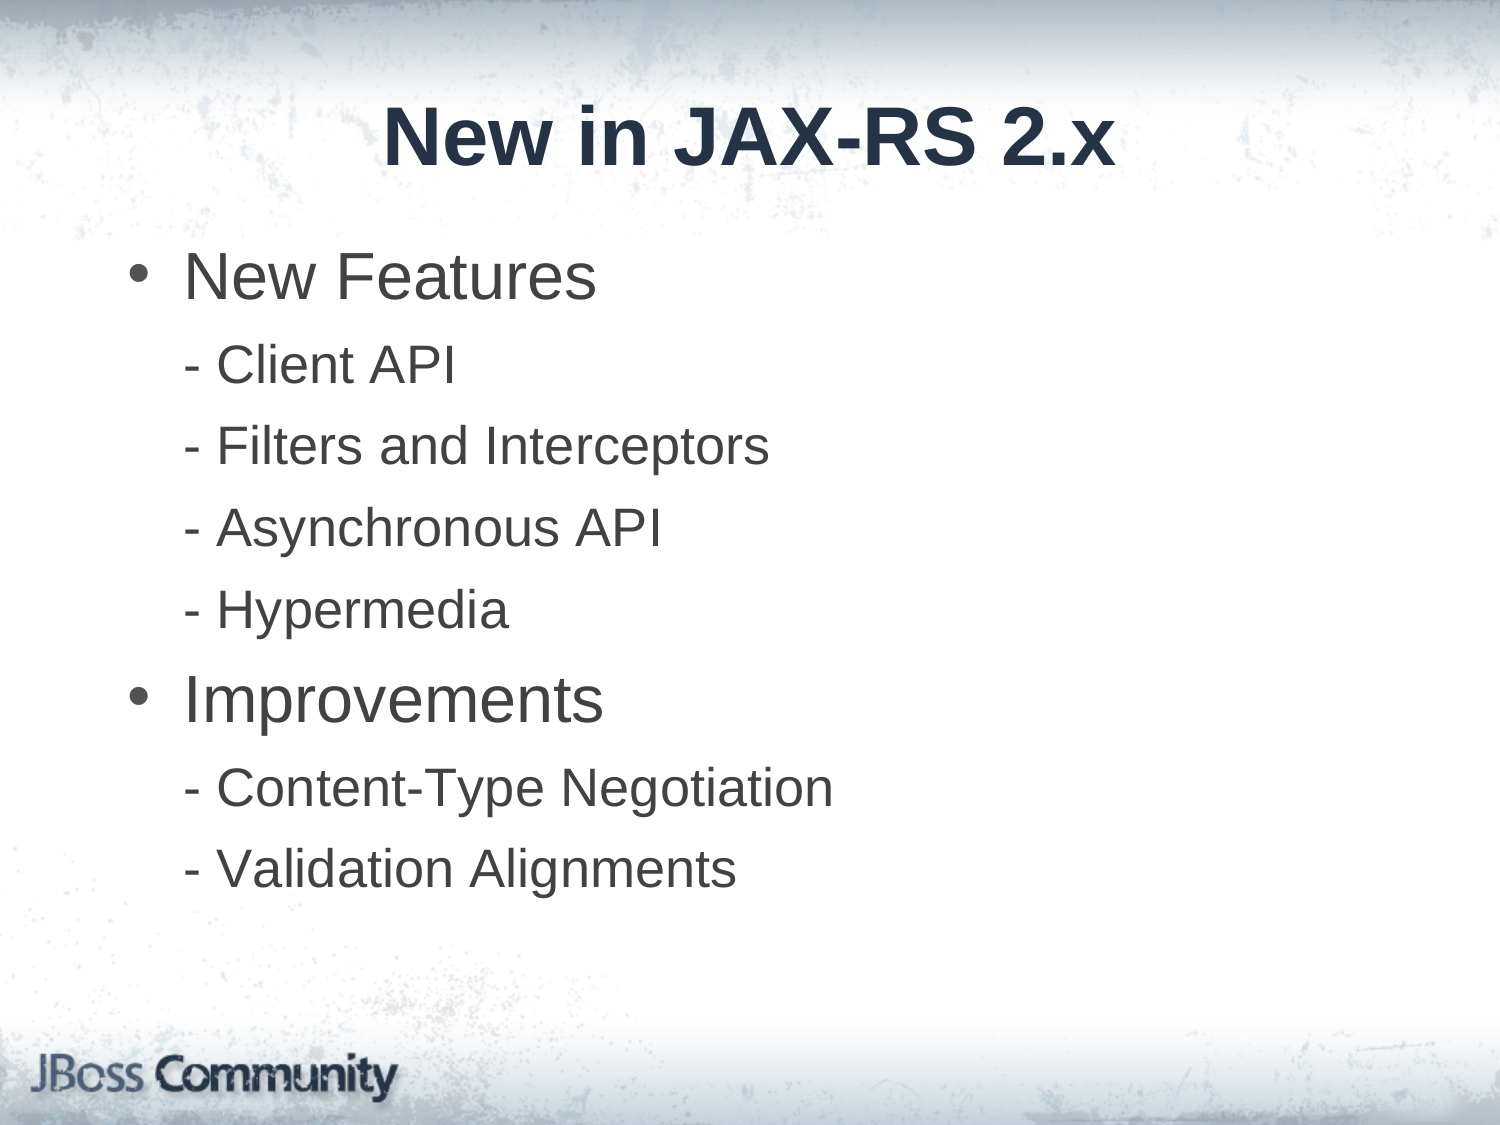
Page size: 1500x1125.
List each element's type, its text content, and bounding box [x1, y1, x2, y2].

list New Features - Client API - Filters and Interceptors - Asynchronous API - Hypermedia Improvements - Content-Type Negotiation - Validation Alignments [112, 225, 1388, 1023]
title New in JAX-RS 2.x [112, 38, 1388, 225]
picture [0, 0, 1500, 1125]
